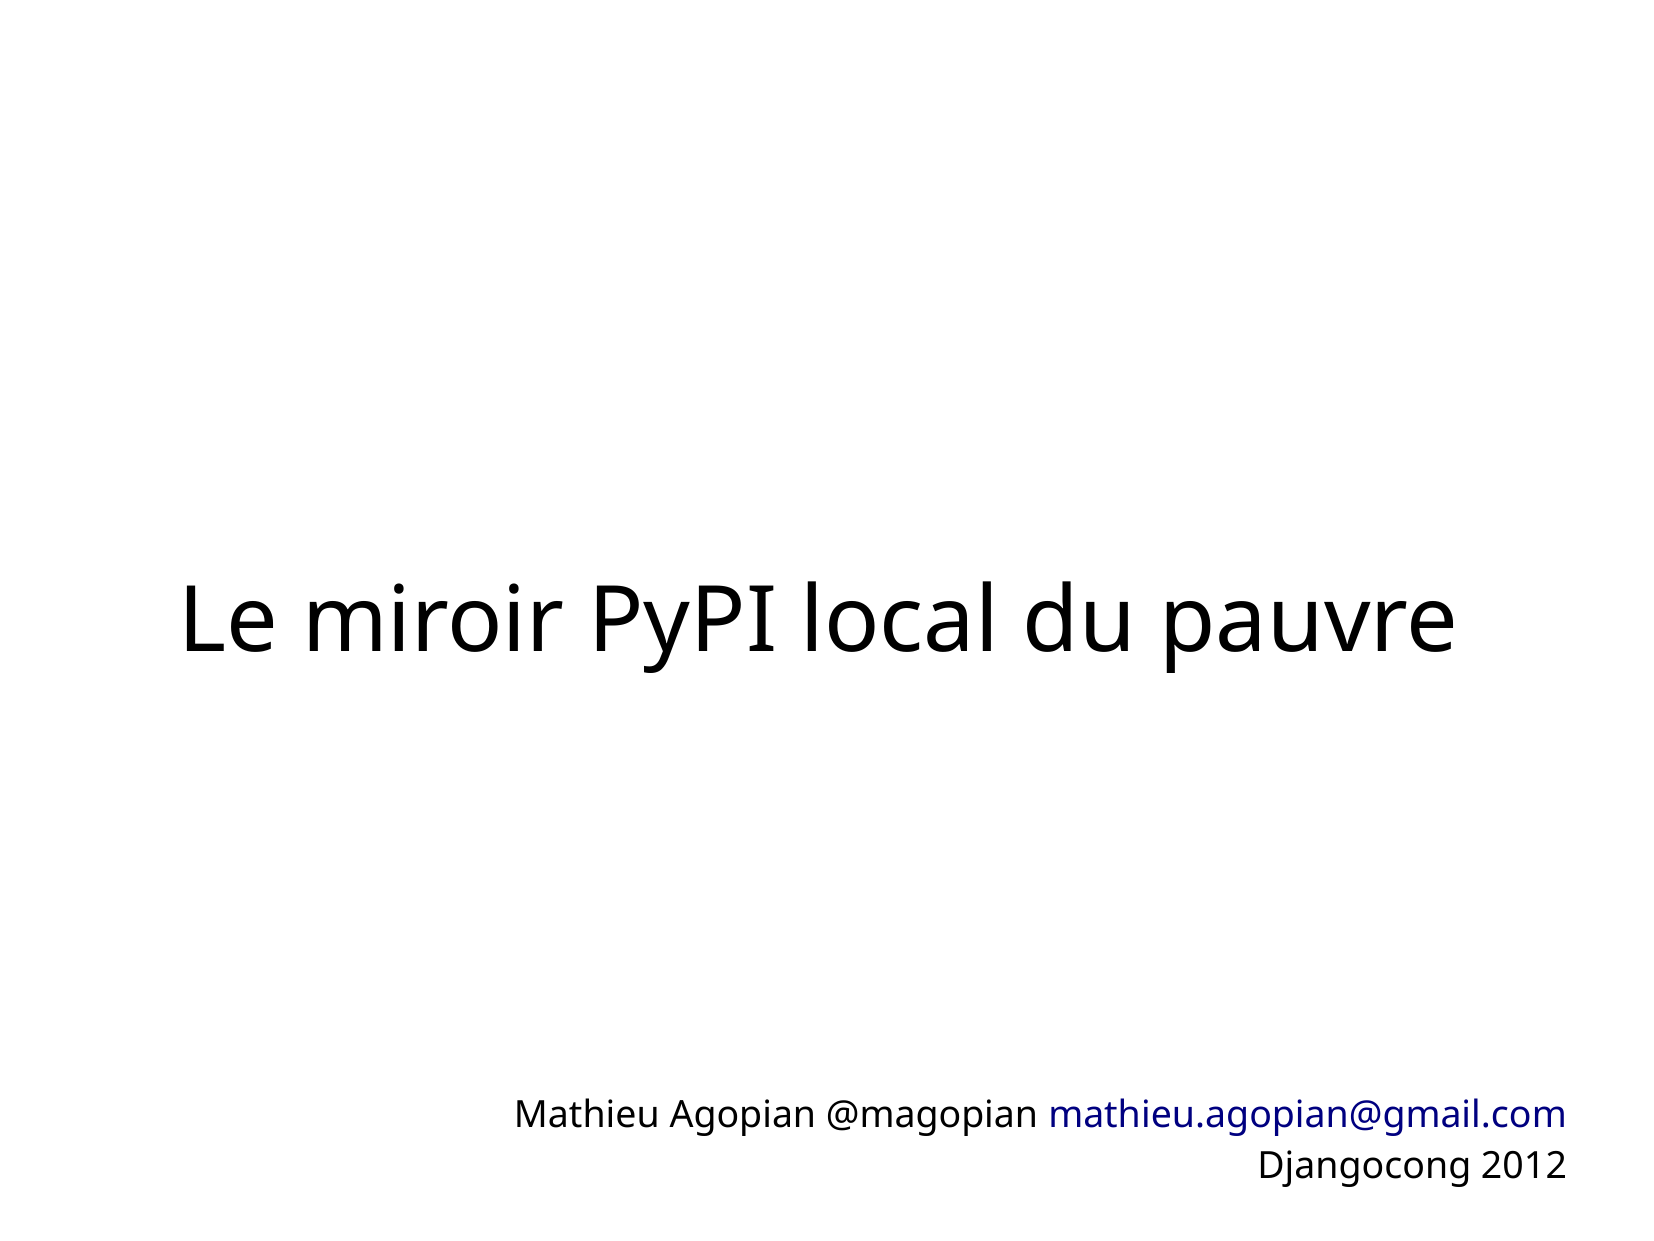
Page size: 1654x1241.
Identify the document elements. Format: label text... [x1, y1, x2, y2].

title Le miroir PyPI local du pauvre [75, 512, 1564, 721]
text_box Mathieu Agopian @magopian mathieu.agopian@gmail.com Djangocong 2012 [499, 1080, 1642, 1186]
